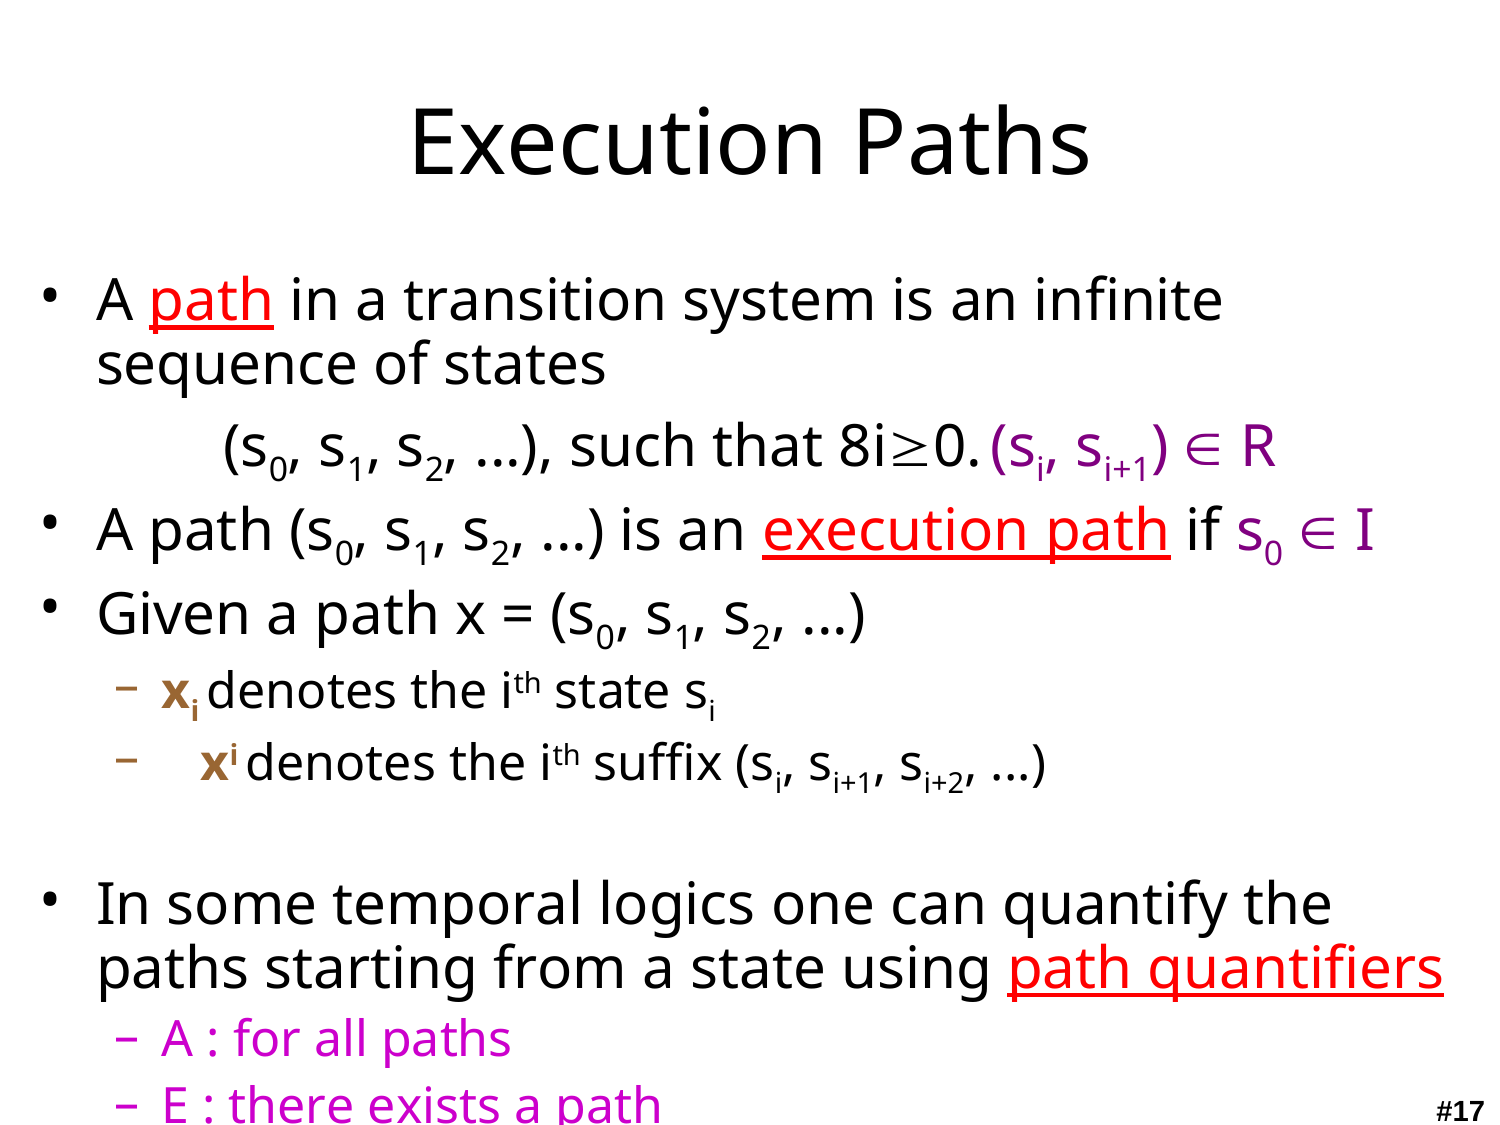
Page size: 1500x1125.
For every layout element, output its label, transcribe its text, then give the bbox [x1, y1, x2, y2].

list A path in a transition system is an infinite sequence of states (s0, s1, s2, ...), such that 8i0. (si, si+1)  R A path (s0, s1, s2, ...) is an execution path if s0  I Given a path x = (s0, s1, s2, ...) xi denotes the ith state si xi denotes the ith suffix (si, si+1, si+2, ...) In some temporal logics one can quantify the paths starting from a state using path quantifiers A : for all paths E : there exists a path [24, 262, 1476, 1123]
title Execution Paths [24, 45, 1476, 233]
